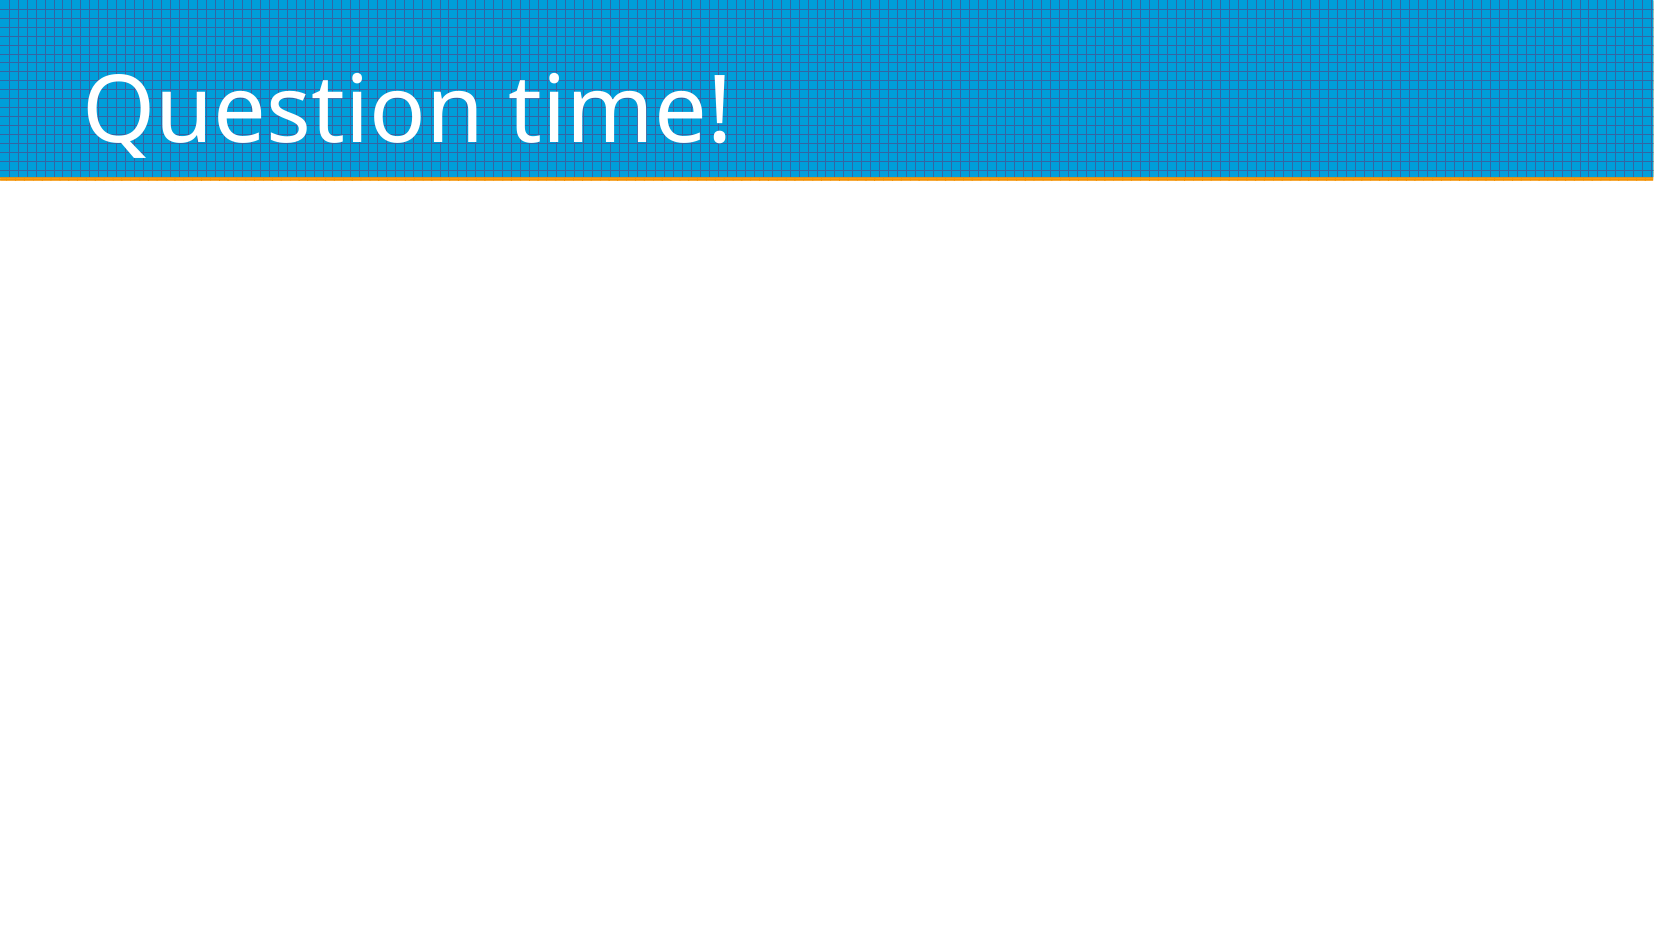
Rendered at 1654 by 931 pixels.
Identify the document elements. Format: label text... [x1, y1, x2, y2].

title Question time! [82, 14, 1571, 171]
